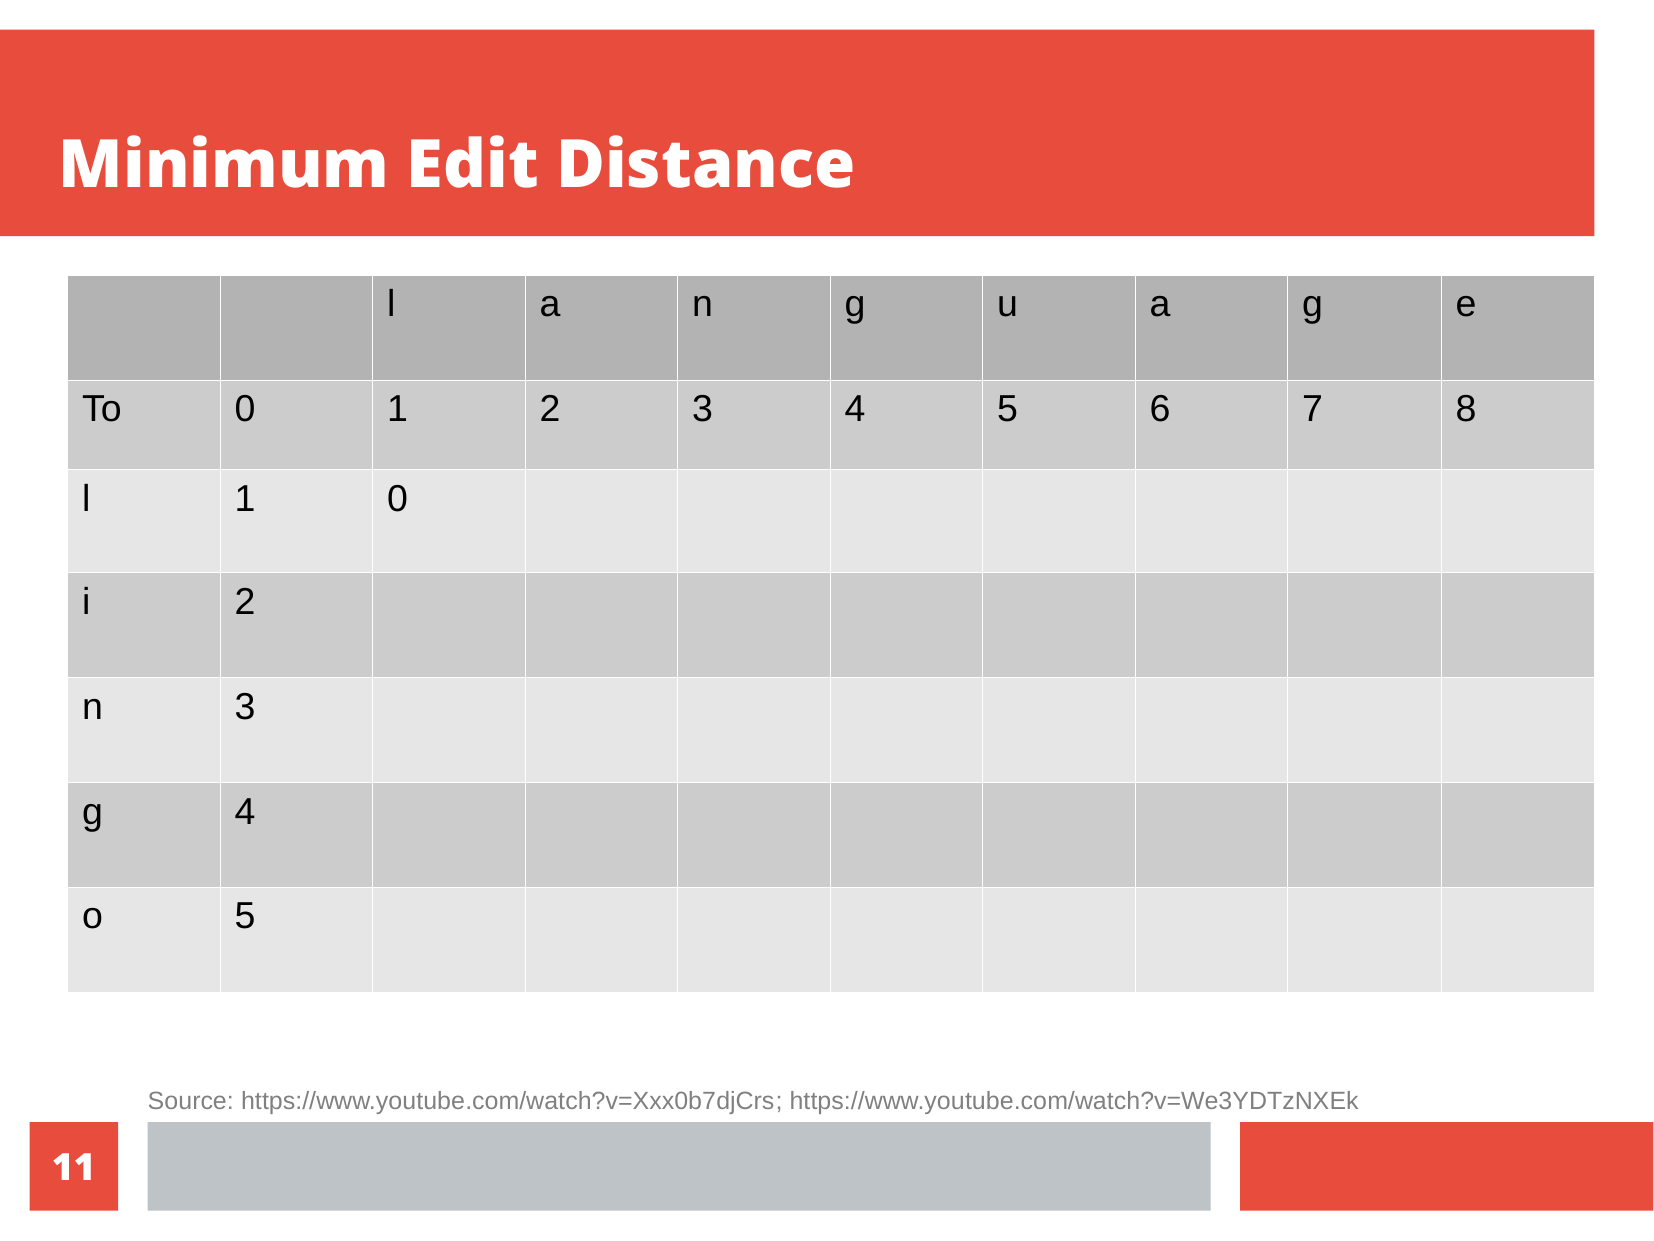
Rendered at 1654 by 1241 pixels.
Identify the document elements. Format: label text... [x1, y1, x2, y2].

table_cell 0 [373, 470, 525, 572]
table_cell 2 [221, 573, 372, 677]
table_cell [1136, 470, 1287, 572]
table_cell 4 [221, 783, 372, 887]
table_header [68, 276, 220, 380]
table_header [221, 276, 372, 380]
table_cell [831, 470, 982, 572]
table_cell [1442, 470, 1594, 572]
table_header g [831, 276, 982, 380]
title Minimum Edit Distance [59, 59, 1595, 207]
table_cell [983, 678, 1135, 782]
table_cell i [68, 573, 220, 677]
table_cell [1136, 783, 1287, 887]
list Source: https://www.youtube.com/watch?v=Xxx0b7djCrs; https://www.youtube.com/watch?v=We3YDTzNXEk [112, 1086, 1619, 1128]
table_cell 0 [221, 381, 372, 469]
table_cell 7 [1288, 381, 1441, 469]
table_header e [1442, 276, 1594, 380]
table_cell [1288, 470, 1441, 572]
table_cell [1288, 783, 1441, 887]
table_cell [1288, 573, 1441, 677]
table_cell [373, 888, 525, 992]
table_cell l [68, 470, 220, 572]
table_cell [1136, 678, 1287, 782]
table_cell [678, 470, 830, 572]
table_cell [373, 573, 525, 677]
table_cell [831, 783, 982, 887]
table_cell [526, 783, 677, 887]
table_cell [373, 783, 525, 887]
table_cell 8 [1442, 381, 1594, 469]
table_cell 4 [831, 381, 982, 469]
table_cell [526, 470, 677, 572]
table_cell [678, 783, 830, 887]
table_cell [1442, 888, 1594, 992]
table_cell o [68, 888, 220, 992]
table_cell [983, 783, 1135, 887]
table_cell [1288, 678, 1441, 782]
table_cell [526, 888, 677, 992]
table_cell 3 [678, 381, 830, 469]
table_cell 3 [221, 678, 372, 782]
table_cell [831, 678, 982, 782]
table_header l [373, 276, 525, 380]
table_cell 5 [983, 381, 1135, 469]
table_cell [831, 573, 982, 677]
table_header g [1288, 276, 1441, 380]
table_cell 5 [221, 888, 372, 992]
table_cell [831, 888, 982, 992]
table_header a [1136, 276, 1287, 380]
table_cell [1288, 888, 1441, 992]
table_cell [983, 888, 1135, 992]
table_cell [373, 678, 525, 782]
table_cell [678, 573, 830, 677]
table_cell [678, 678, 830, 782]
table_cell g [68, 783, 220, 887]
table_cell [1136, 573, 1287, 677]
table_cell [678, 888, 830, 992]
table_cell [983, 573, 1135, 677]
table_cell [1442, 783, 1594, 887]
table_cell 2 [526, 381, 677, 469]
table_header a [526, 276, 677, 380]
table_cell 6 [1136, 381, 1287, 469]
table_cell To [68, 381, 220, 469]
table_cell [1136, 888, 1287, 992]
table_cell [1442, 678, 1594, 782]
table_cell [526, 678, 677, 782]
table_header n [678, 276, 830, 380]
table_cell 1 [221, 470, 372, 572]
table_header u [983, 276, 1135, 380]
table_cell n [68, 678, 220, 782]
table_cell [1442, 573, 1594, 677]
table_cell [983, 470, 1135, 572]
table_cell [526, 573, 677, 677]
table_cell 1 [373, 381, 525, 469]
